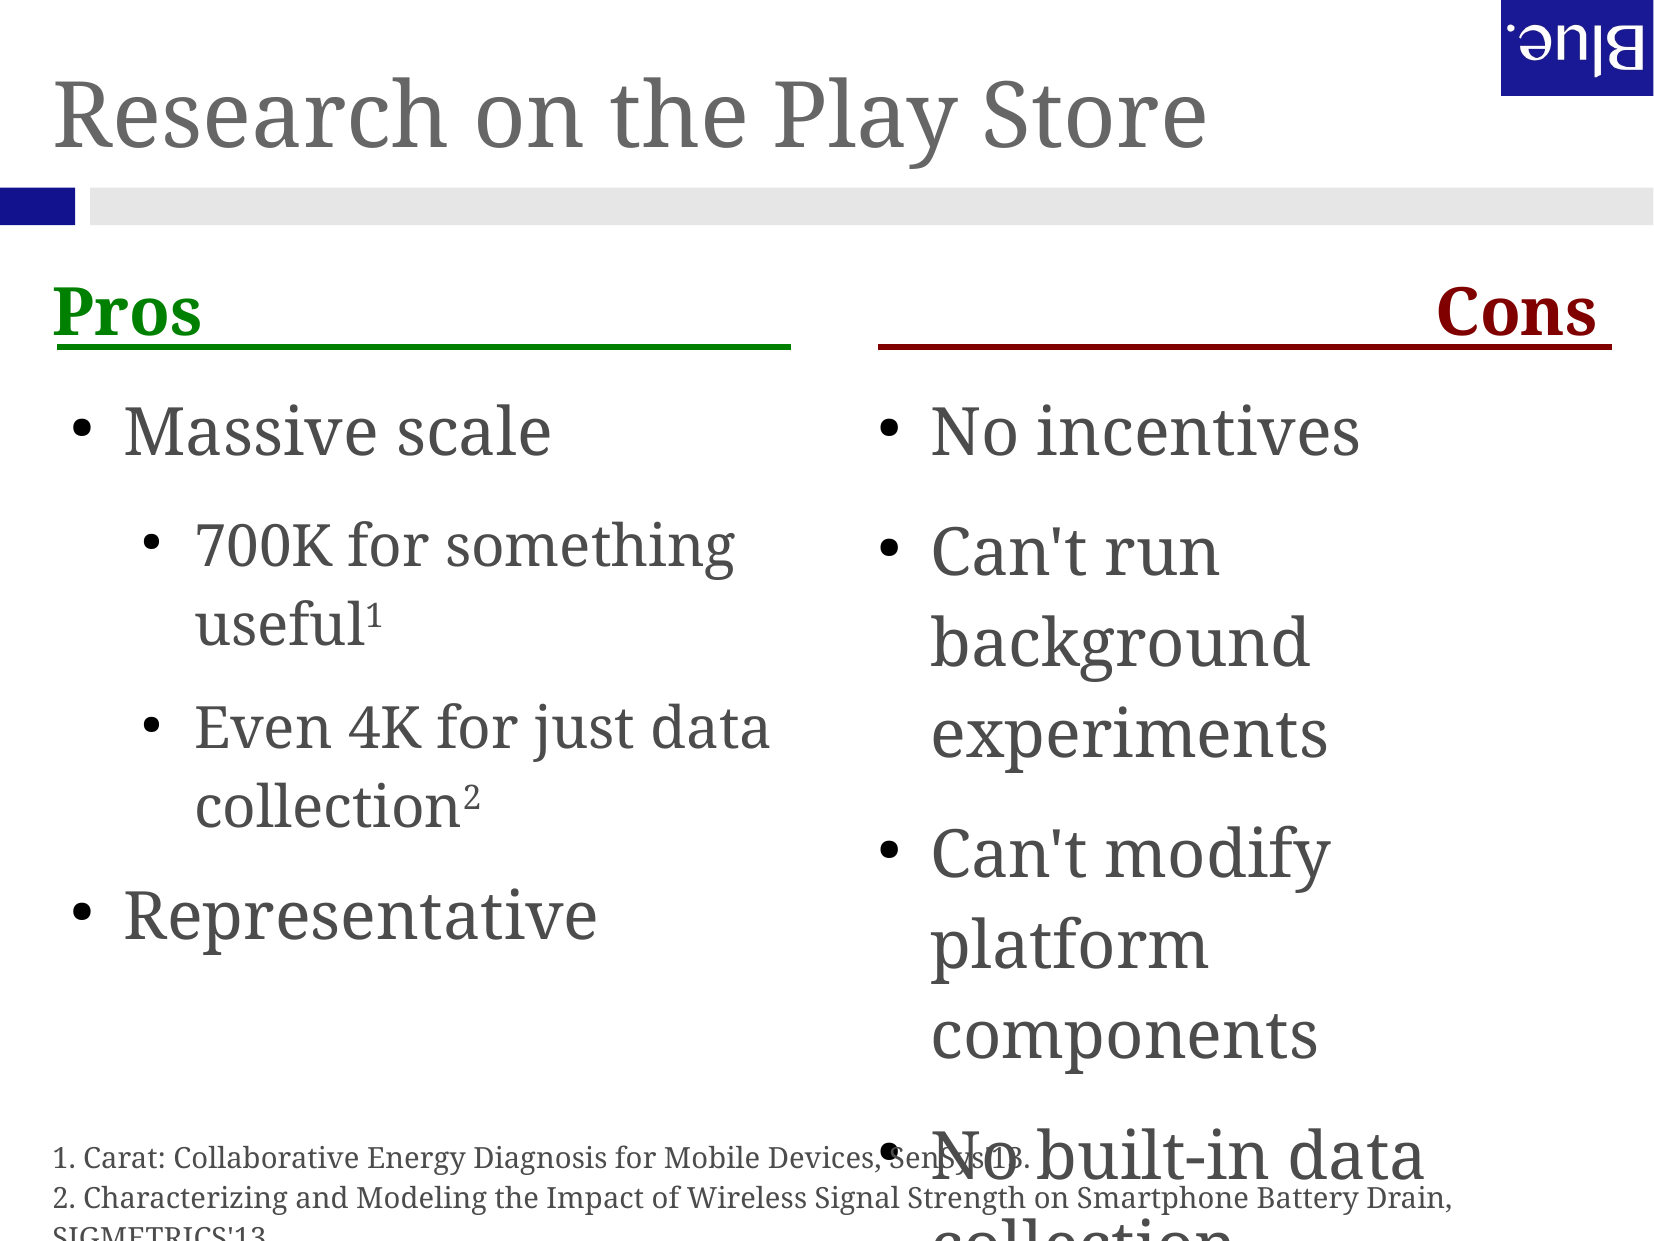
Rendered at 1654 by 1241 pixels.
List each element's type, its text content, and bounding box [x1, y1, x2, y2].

title Research on the Play Store [37, 37, 1613, 188]
list Cons No incentives Can't run background experiments Can't modify platform components No built-in data collection [844, 248, 1614, 1130]
text_box 1. Carat: Collaborative Energy Diagnosis for Mobile Devices, SenSys'13. 2. Characterizing and Modeling the Impact of Wireless Signal Strength on Smartphone Battery Drain, SIGMETRICS'13. [37, 1130, 1629, 1209]
picture [1501, 0, 1654, 96]
list Pros Massive scale 700K for something useful1 Even 4K for just data collection2 Representative [37, 248, 807, 1130]
